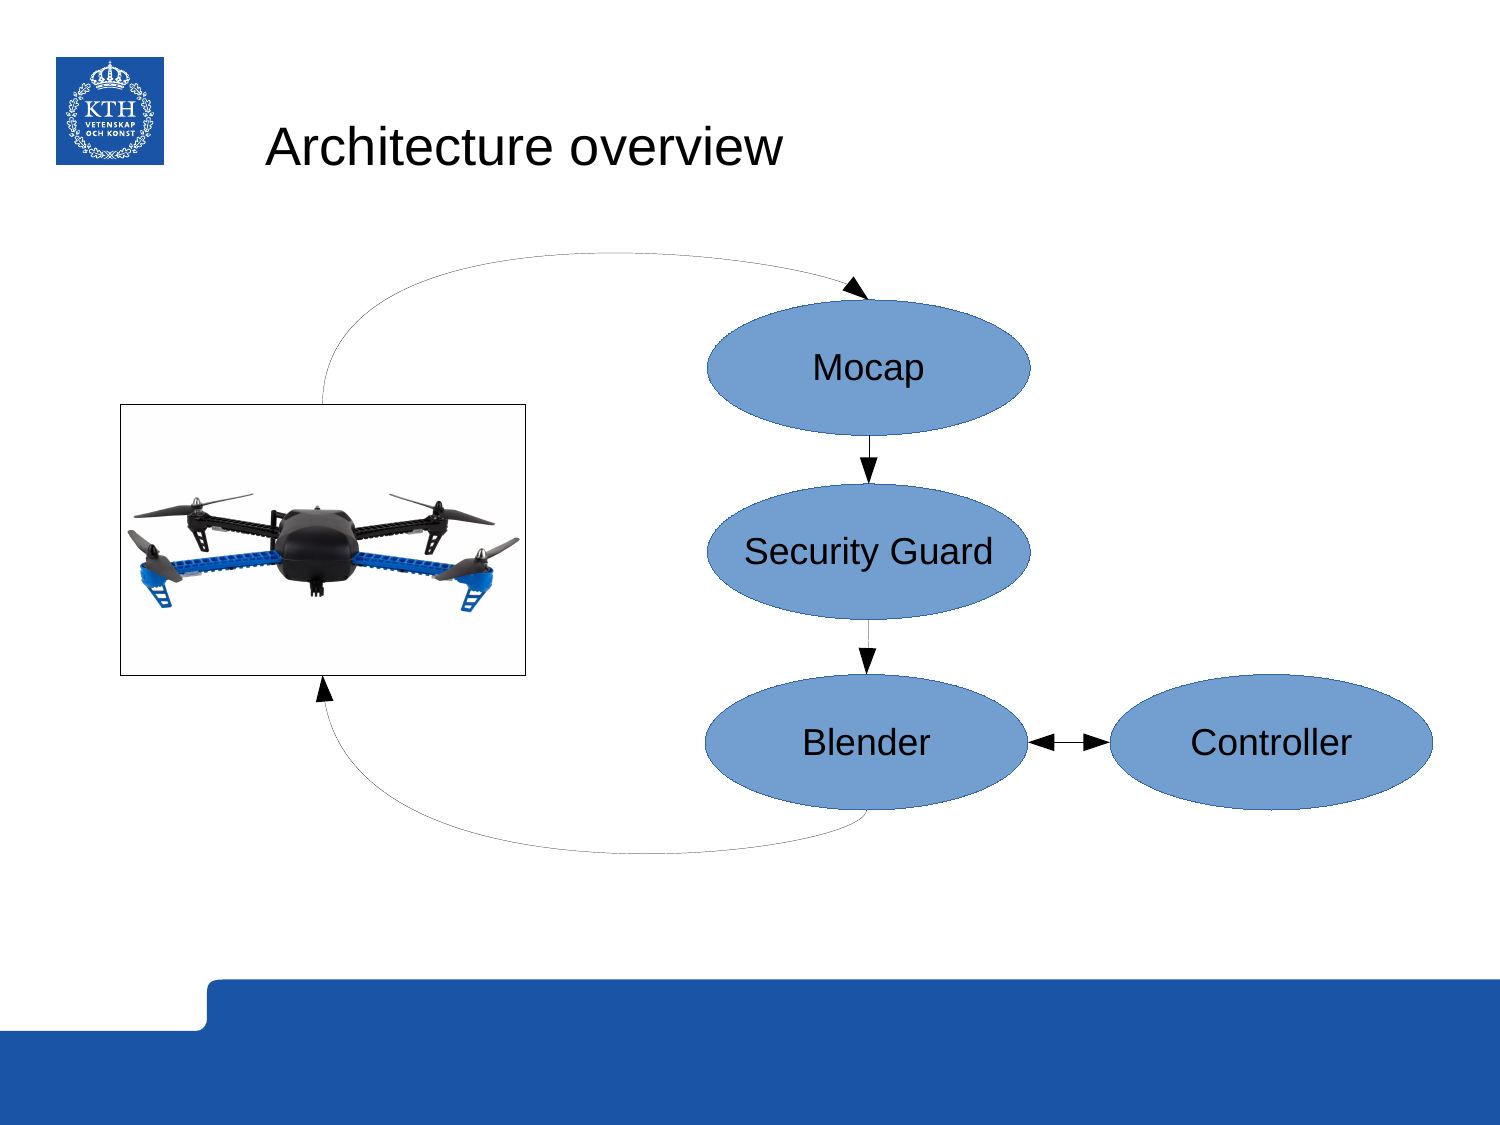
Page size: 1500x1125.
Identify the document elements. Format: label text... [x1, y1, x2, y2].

text_box Controller [1110, 674, 1433, 811]
text_box Mocap [707, 299, 1031, 436]
text_box Blender [705, 674, 1028, 810]
picture [120, 404, 526, 676]
title Architecture overview [265, 66, 1404, 176]
text_box Security Guard [707, 483, 1031, 620]
